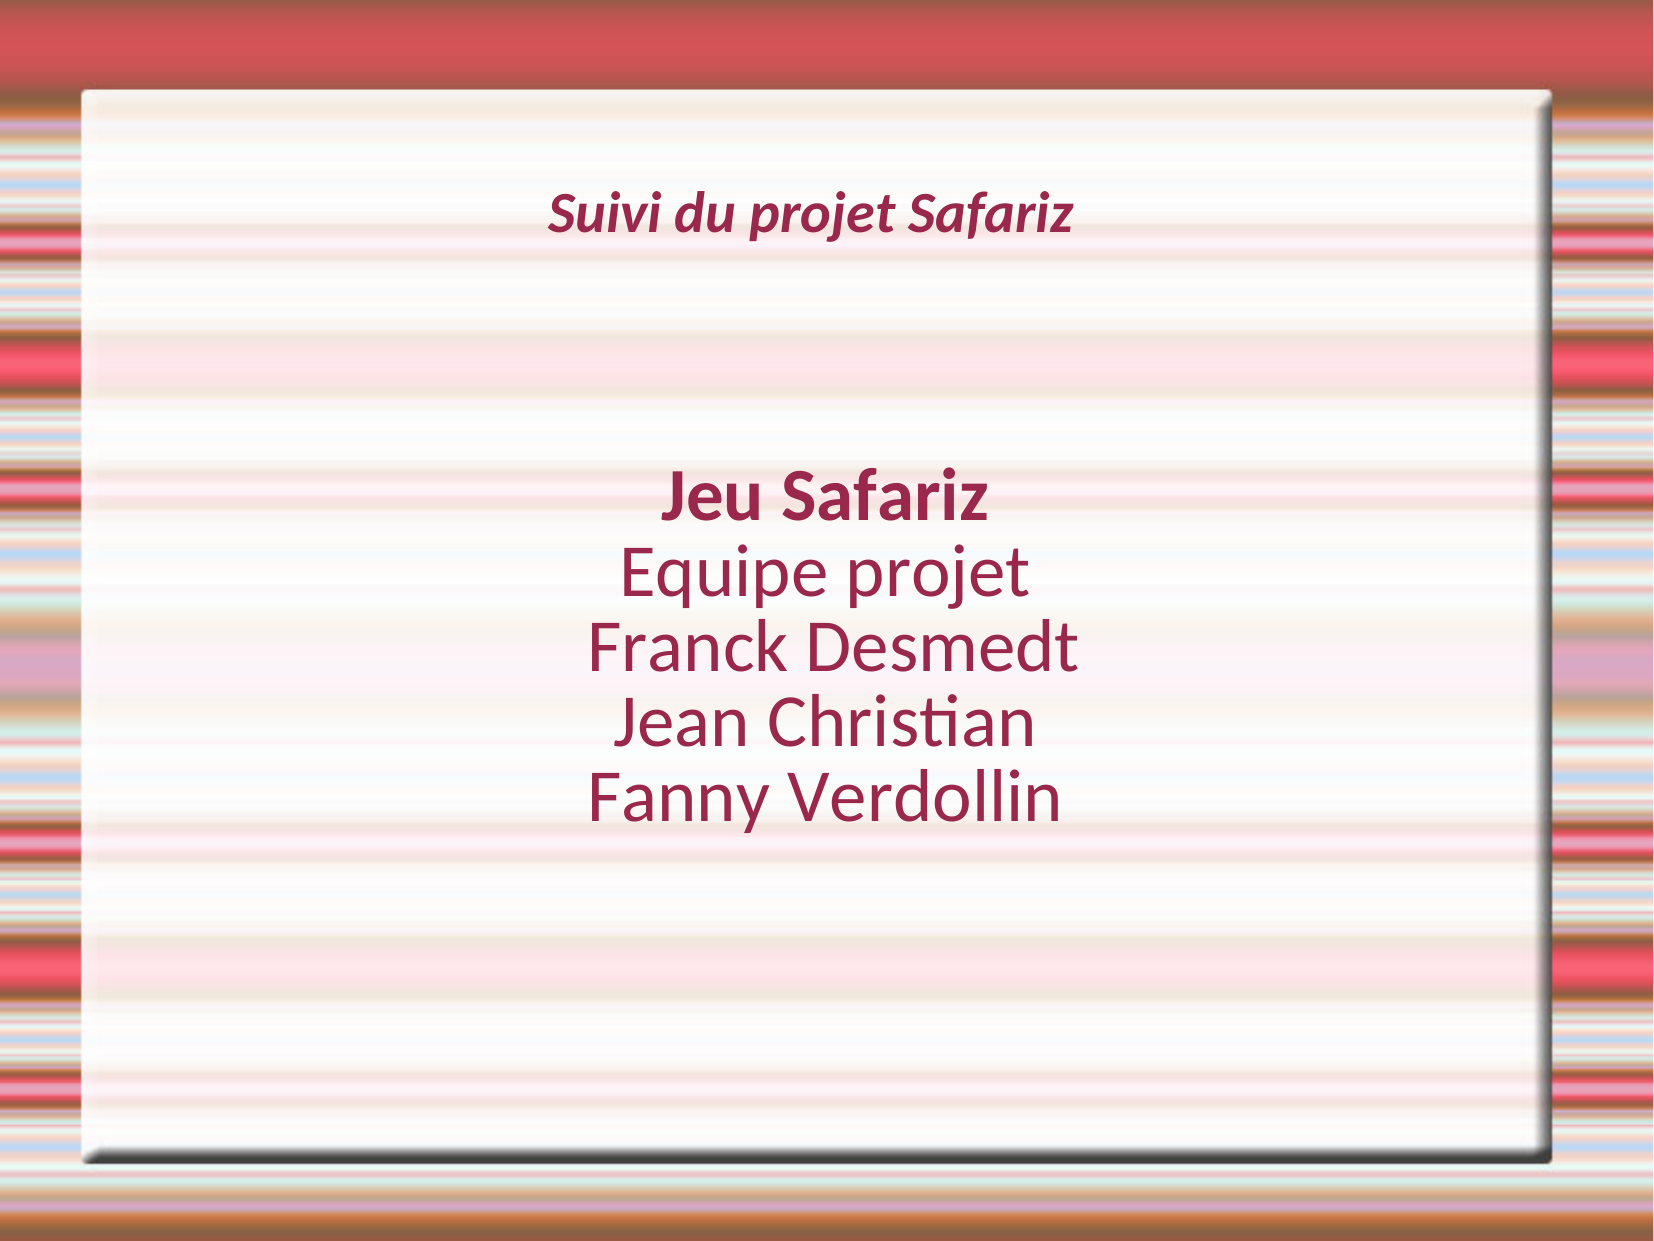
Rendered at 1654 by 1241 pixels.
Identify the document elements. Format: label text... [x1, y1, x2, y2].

subtitle Jeu Safariz Equipe projet Franck Desmedt Jean Christian Fanny Verdollin [134, 350, 1516, 1133]
title Suivi du projet Safariz [88, 114, 1534, 322]
picture [0, 0, 1654, 1241]
